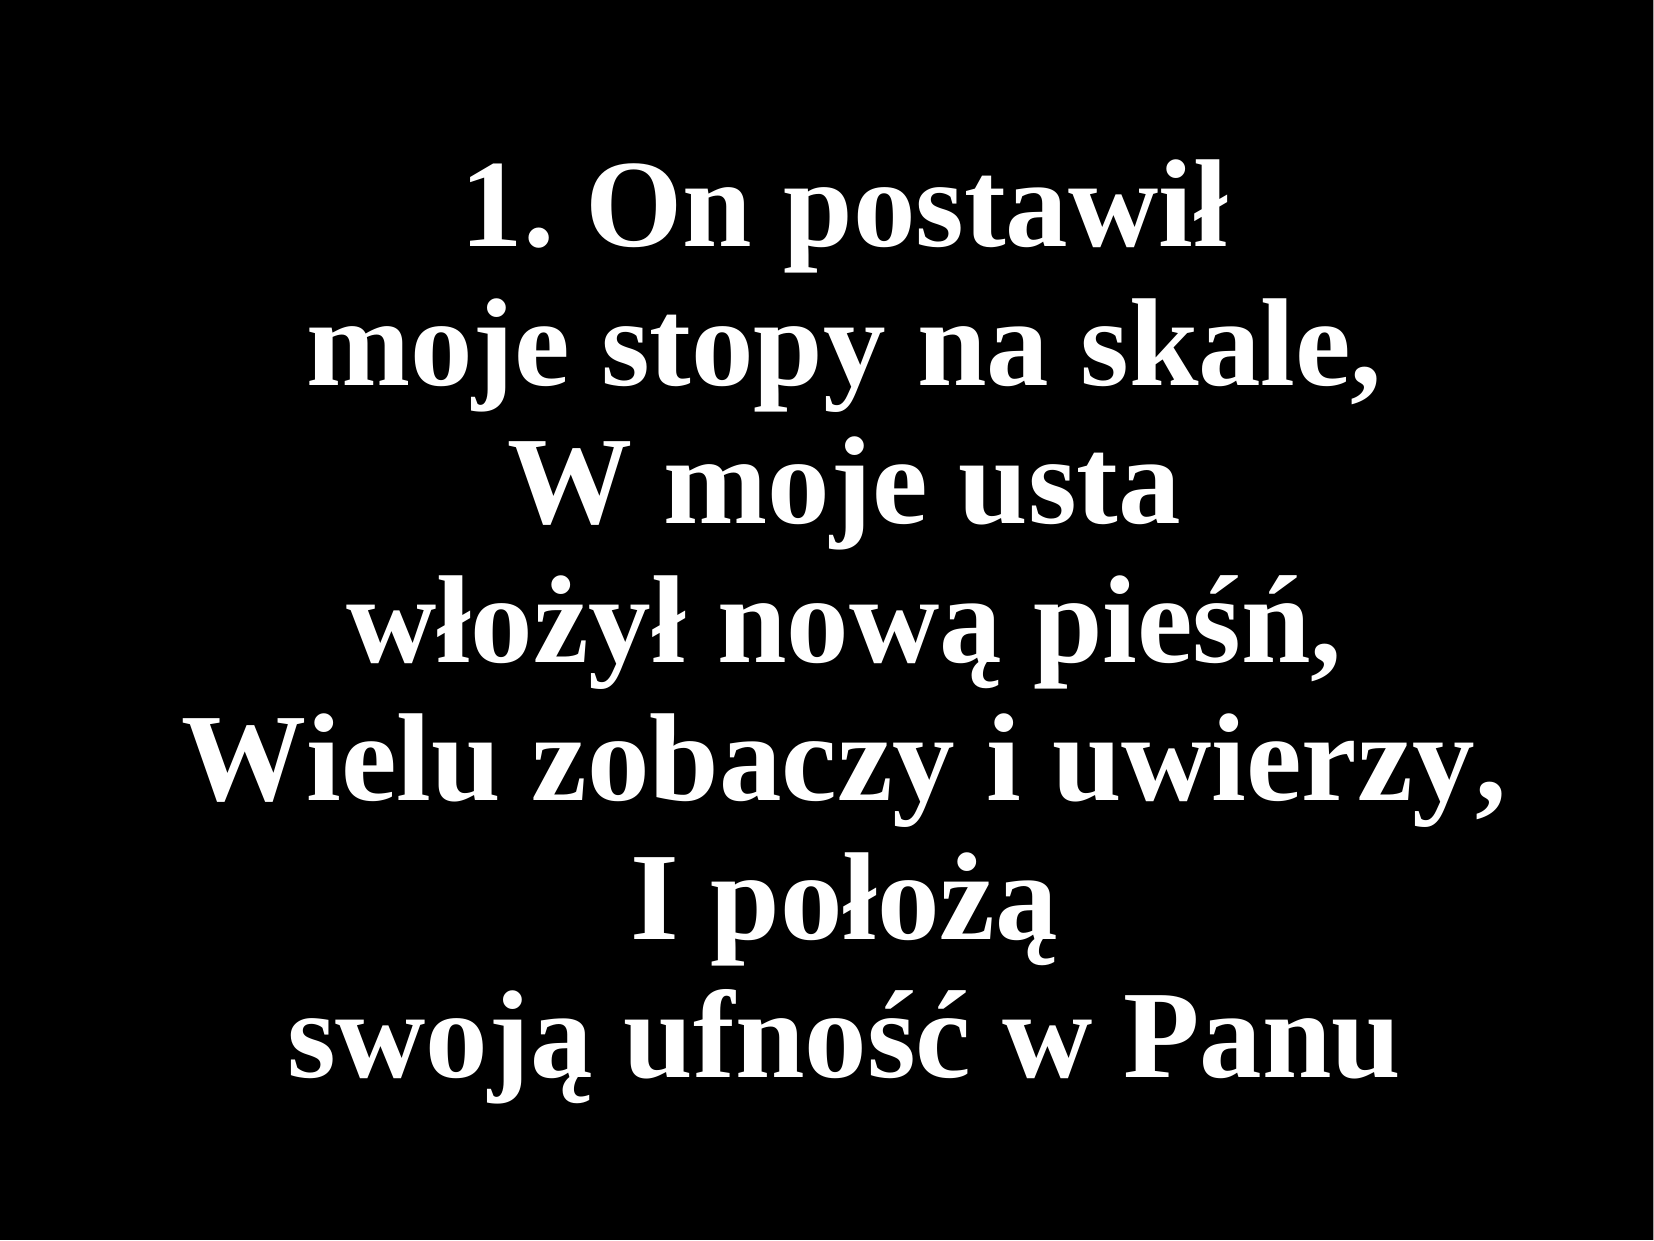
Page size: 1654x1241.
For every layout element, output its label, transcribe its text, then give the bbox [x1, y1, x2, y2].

subtitle 1. On postawił moje stopy na skale, W moje usta włożył nową pieśń, Wielu zobaczy i uwierzy, I położą swoją ufność w Panu [0, 0, 1654, 1241]
